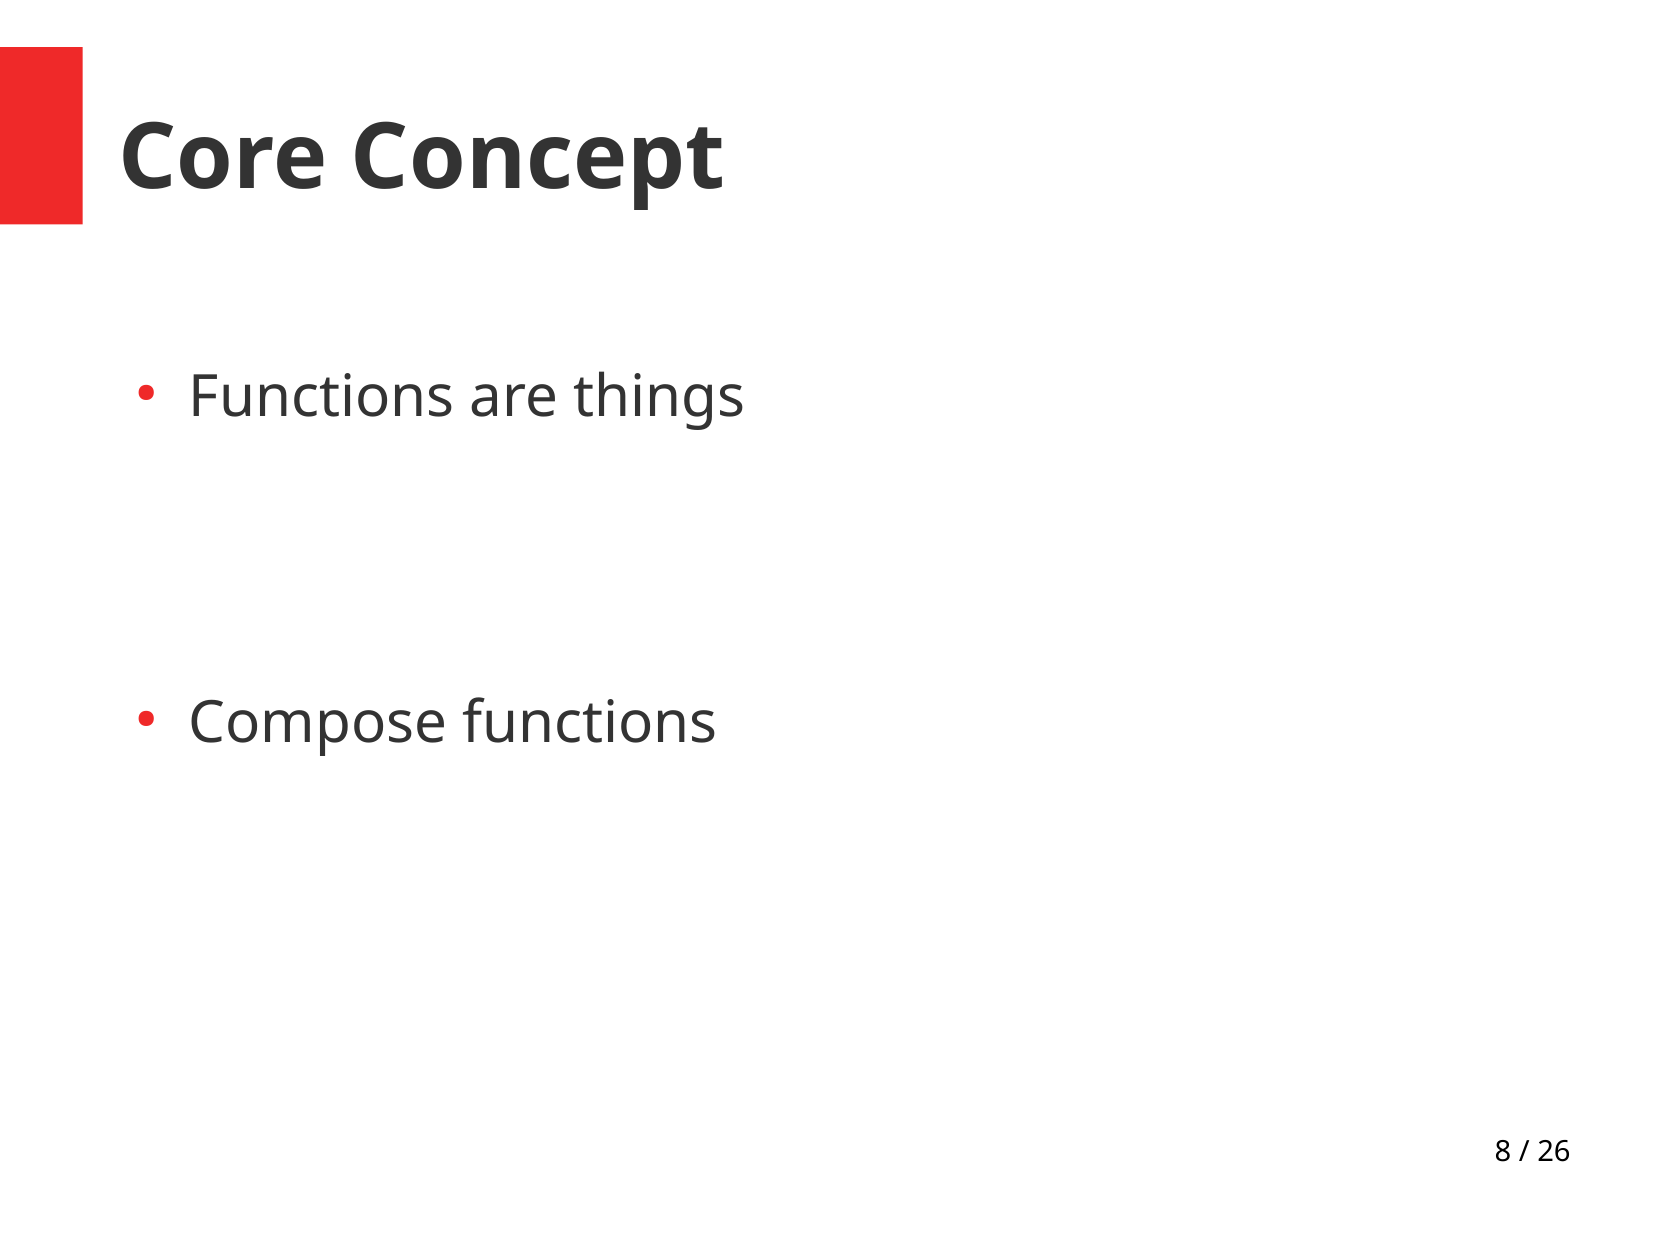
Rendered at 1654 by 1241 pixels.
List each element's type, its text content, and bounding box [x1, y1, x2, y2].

list Functions are things Compose functions [118, 354, 1536, 1074]
title Core Concept [118, 49, 1571, 257]
